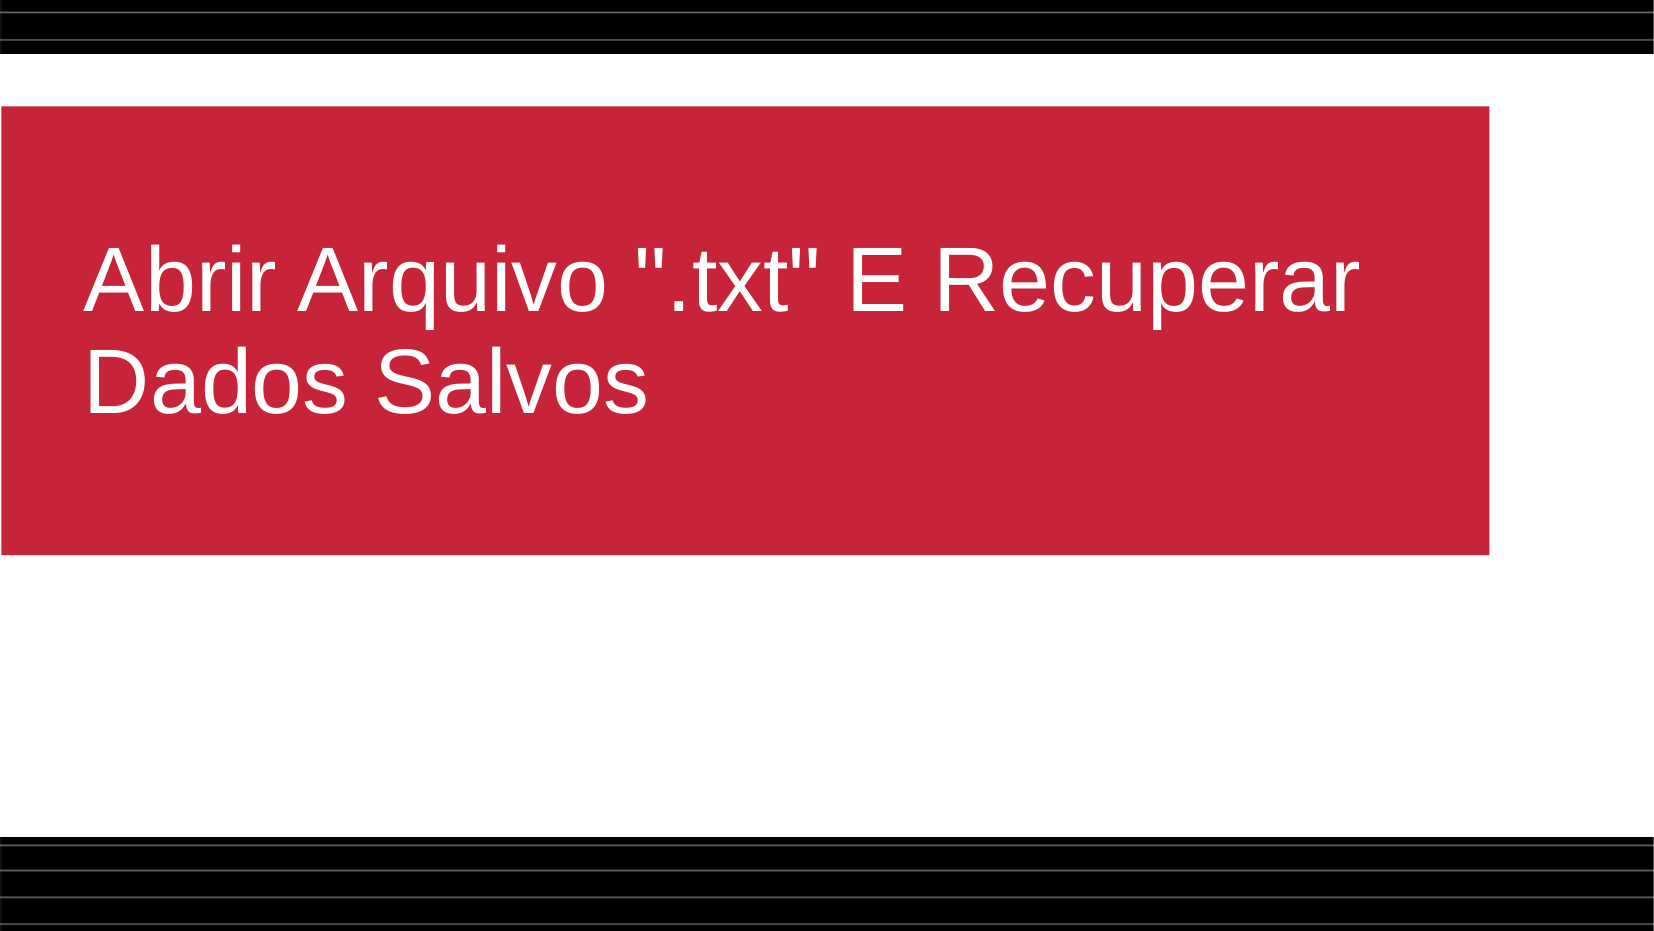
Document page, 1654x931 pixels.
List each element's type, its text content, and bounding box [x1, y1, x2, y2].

title Abrir Arquivo ".txt" E Recuperar Dados Salvos [1, 106, 1490, 556]
picture [0, 837, 1654, 931]
picture [0, 0, 1654, 54]
